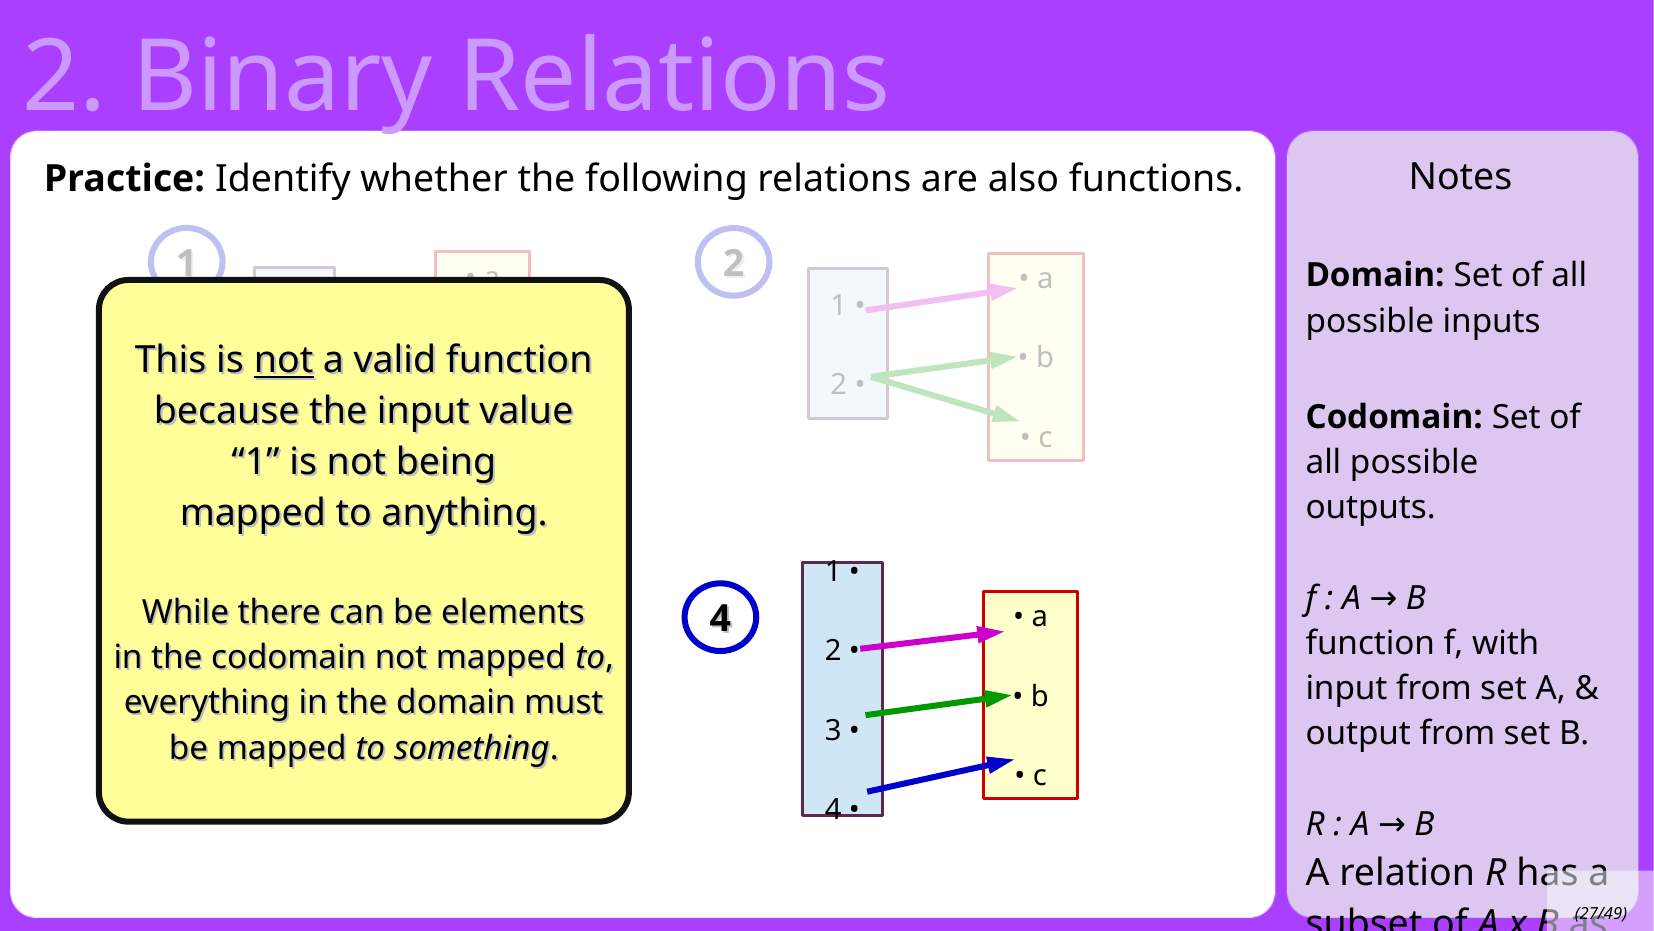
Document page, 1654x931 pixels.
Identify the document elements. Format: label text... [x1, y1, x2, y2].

text_box Notes Domain: Set of all possible inputs Codomain: Set of all possible outputs. f : A → B function f, with input from set A, & output from set B. R : A → B A relation R has a subset of A x B as its rule. [1290, 141, 1631, 819]
text_box [97, 515, 618, 864]
title 2. Binary Relations [22, 13, 1511, 130]
text_box 4 [684, 583, 757, 652]
picture [1352, 918, 1364, 931]
text_box 1 • 2 • 3 • 4 • [802, 562, 883, 816]
text_box • a • b • c [983, 591, 1078, 799]
text_box This is not a valid function because the input value “1” is not being mapped to anything. While there can be elements in the codomain not mapped to, everything in the domain must be mapped to something. [98, 279, 629, 822]
picture [1485, 913, 1492, 925]
text_box (<number>/49) [1546, 877, 1654, 931]
text_box Practice: Identify whether the following relations are also functions. [43, 151, 1261, 194]
picture [1437, 918, 1449, 931]
picture [0, 0, 1654, 931]
picture [1393, 918, 1403, 924]
text_box [100, 201, 1193, 511]
